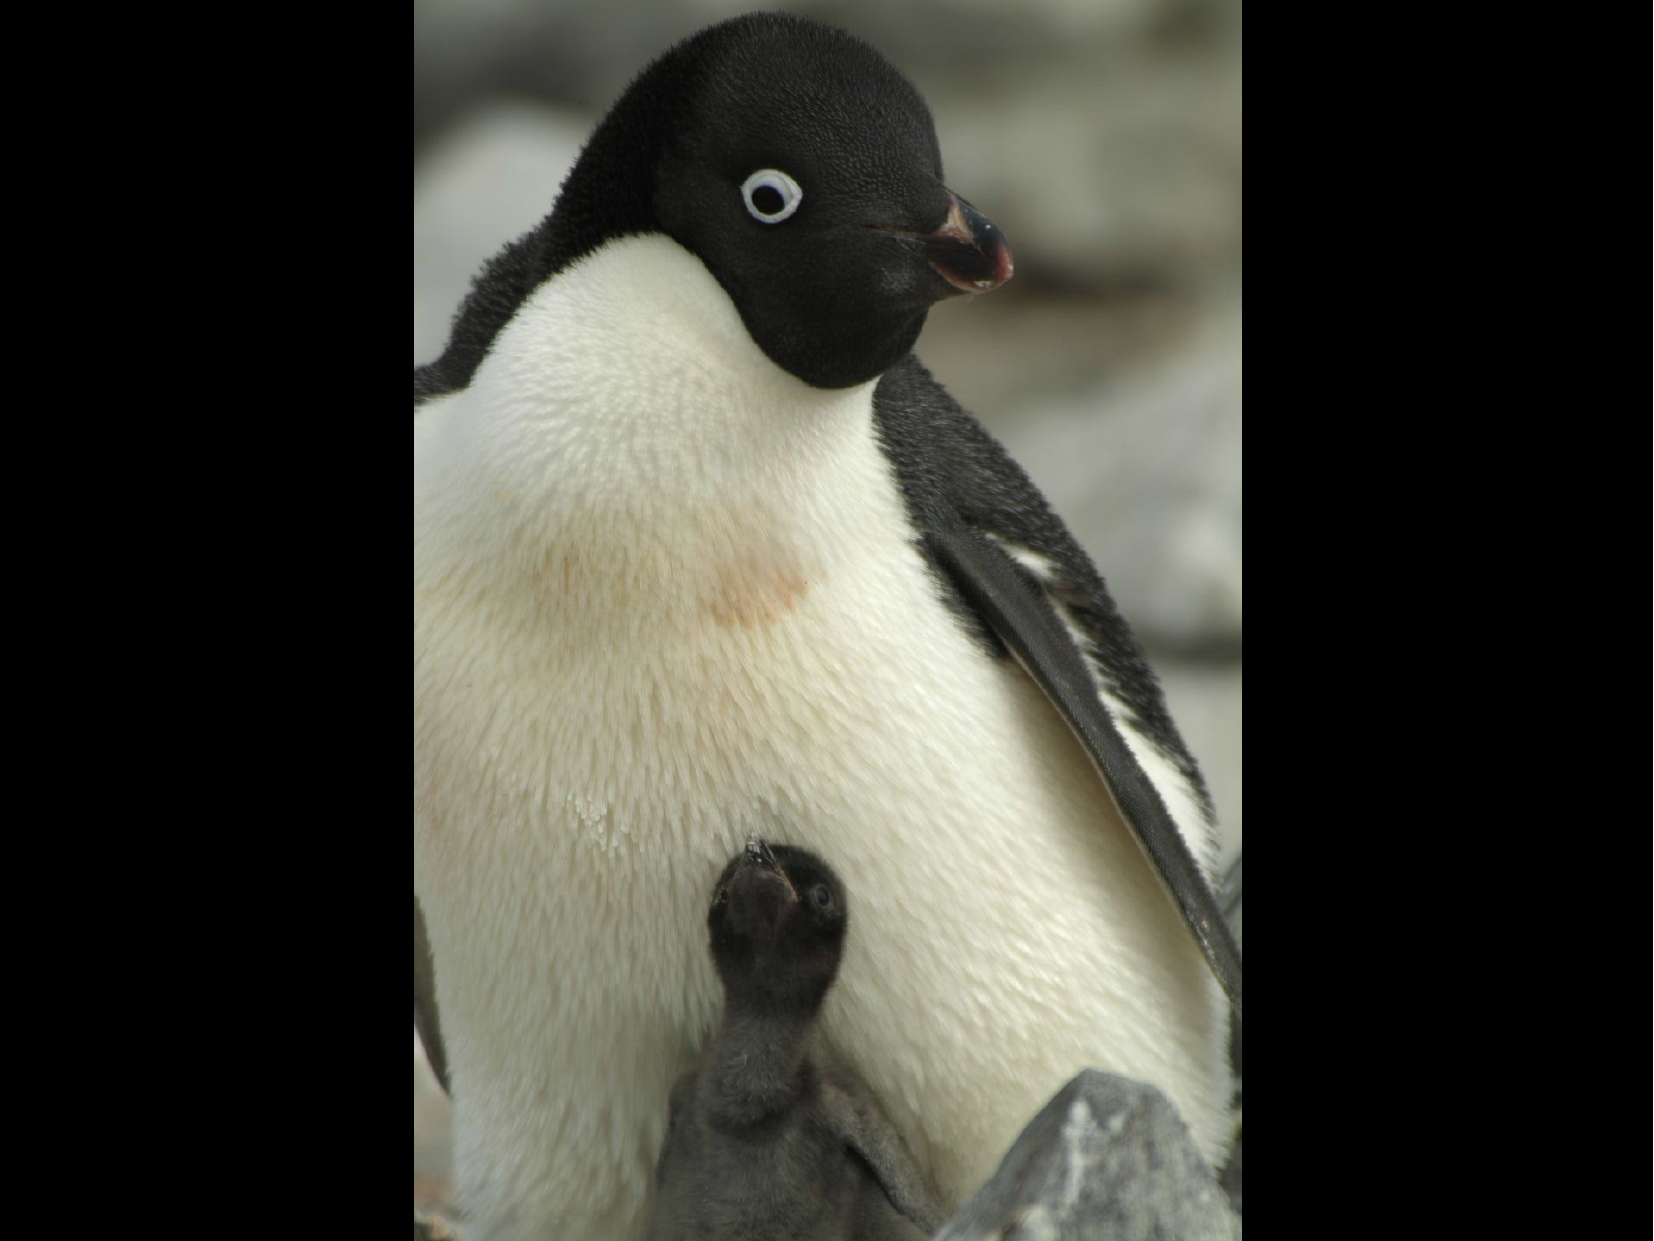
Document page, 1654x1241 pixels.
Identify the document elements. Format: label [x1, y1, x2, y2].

picture [414, 0, 1242, 1241]
